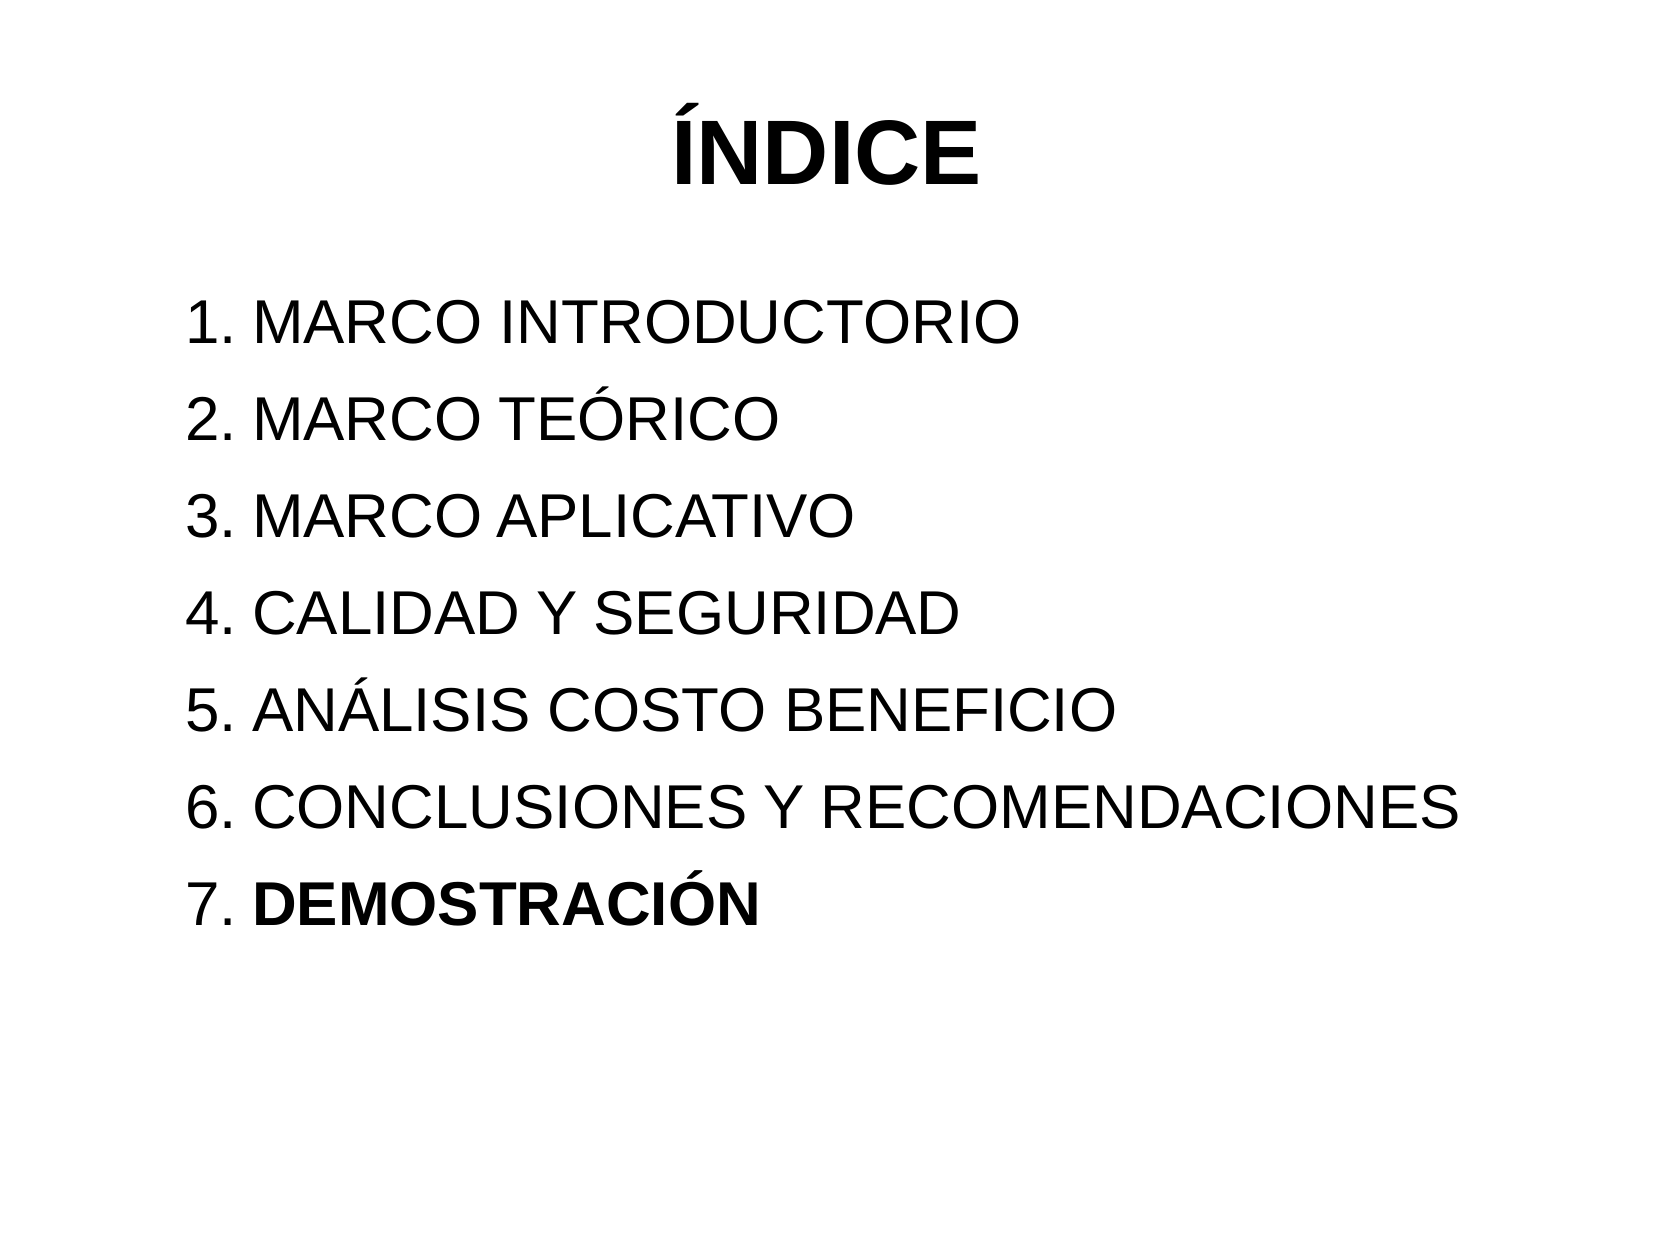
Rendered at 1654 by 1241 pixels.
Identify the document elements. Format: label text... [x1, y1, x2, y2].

list MARCO INTRODUCTORIO MARCO TEÓRICO MARCO APLICATIVO CALIDAD Y SEGURIDAD ANÁLISIS COSTO BENEFICIO CONCLUSIONES Y RECOMENDACIONES DEMOSTRACIÓN [168, 287, 1469, 1007]
title ÍNDICE [82, 49, 1571, 257]
